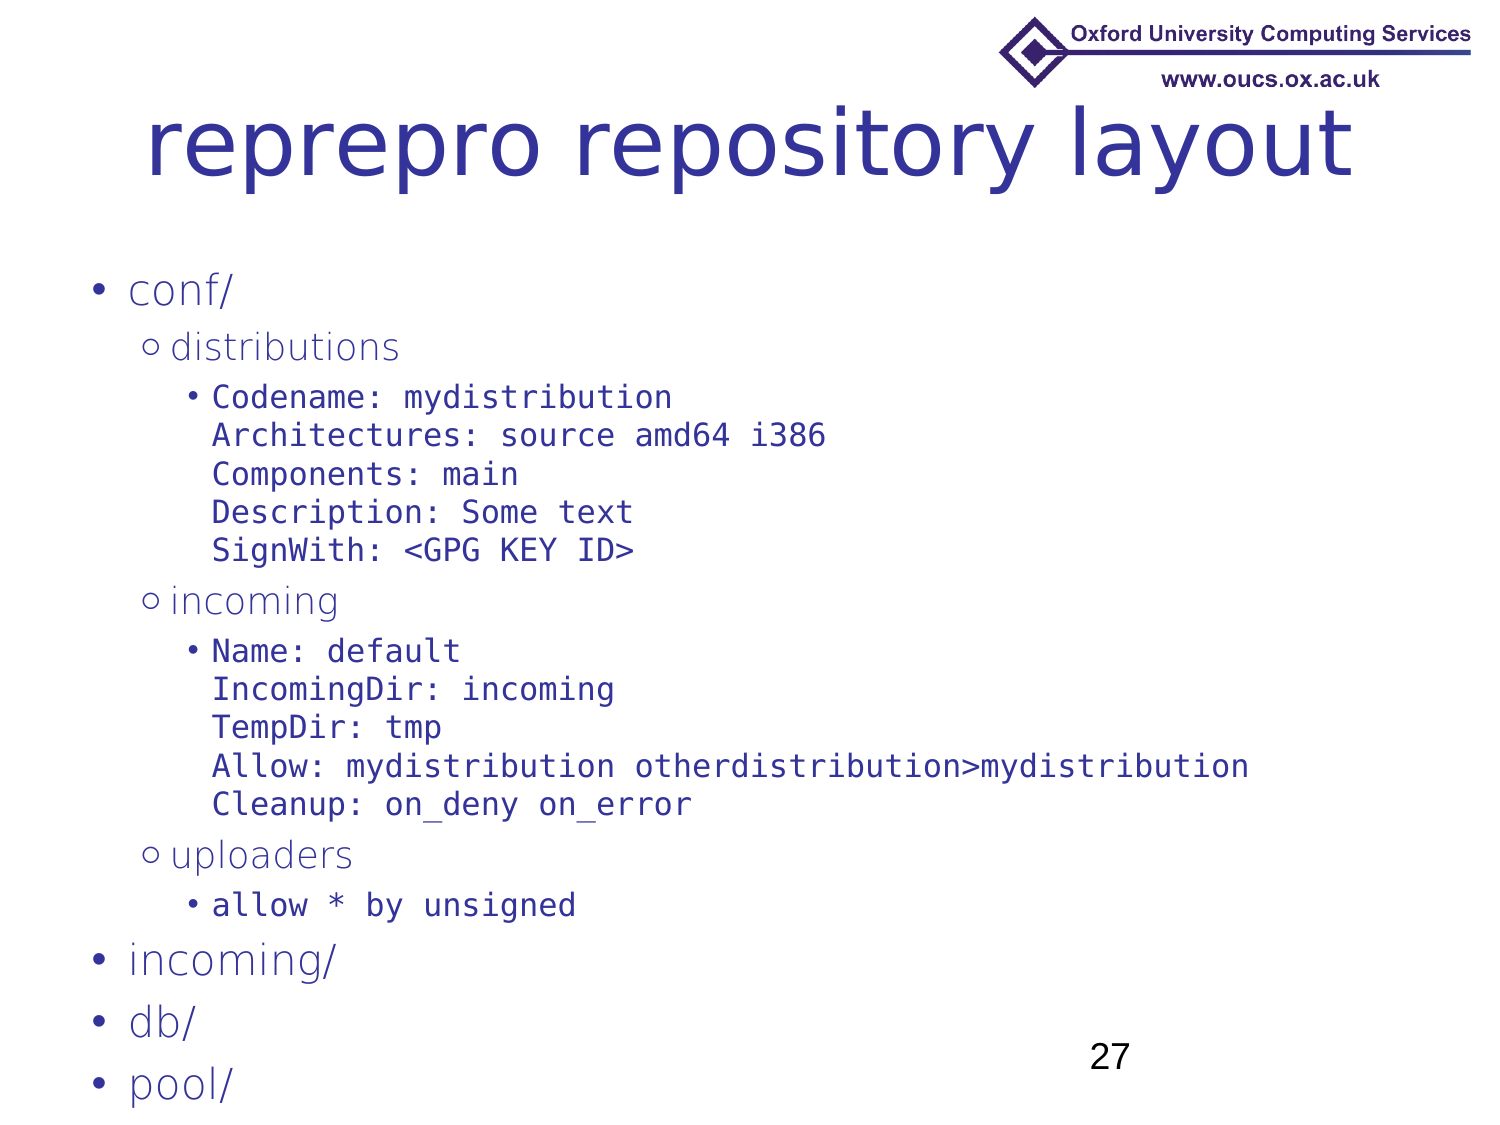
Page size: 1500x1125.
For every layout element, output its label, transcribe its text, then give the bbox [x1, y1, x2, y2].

list conf/ distributions Codename: mydistribution Architectures: source amd64 i386 Components: main Description: Some text SignWith: <GPG KEY ID> incoming Name: default IncomingDir: incoming TempDir: tmp Allow: mydistribution otherdistribution>mydistribution Cleanup: on_deny on_error uploaders allow * by unsigned incoming/ db/ pool/ [76, 255, 1427, 1124]
title reprepro repository layout [75, 45, 1426, 233]
picture [998, 16, 1471, 102]
